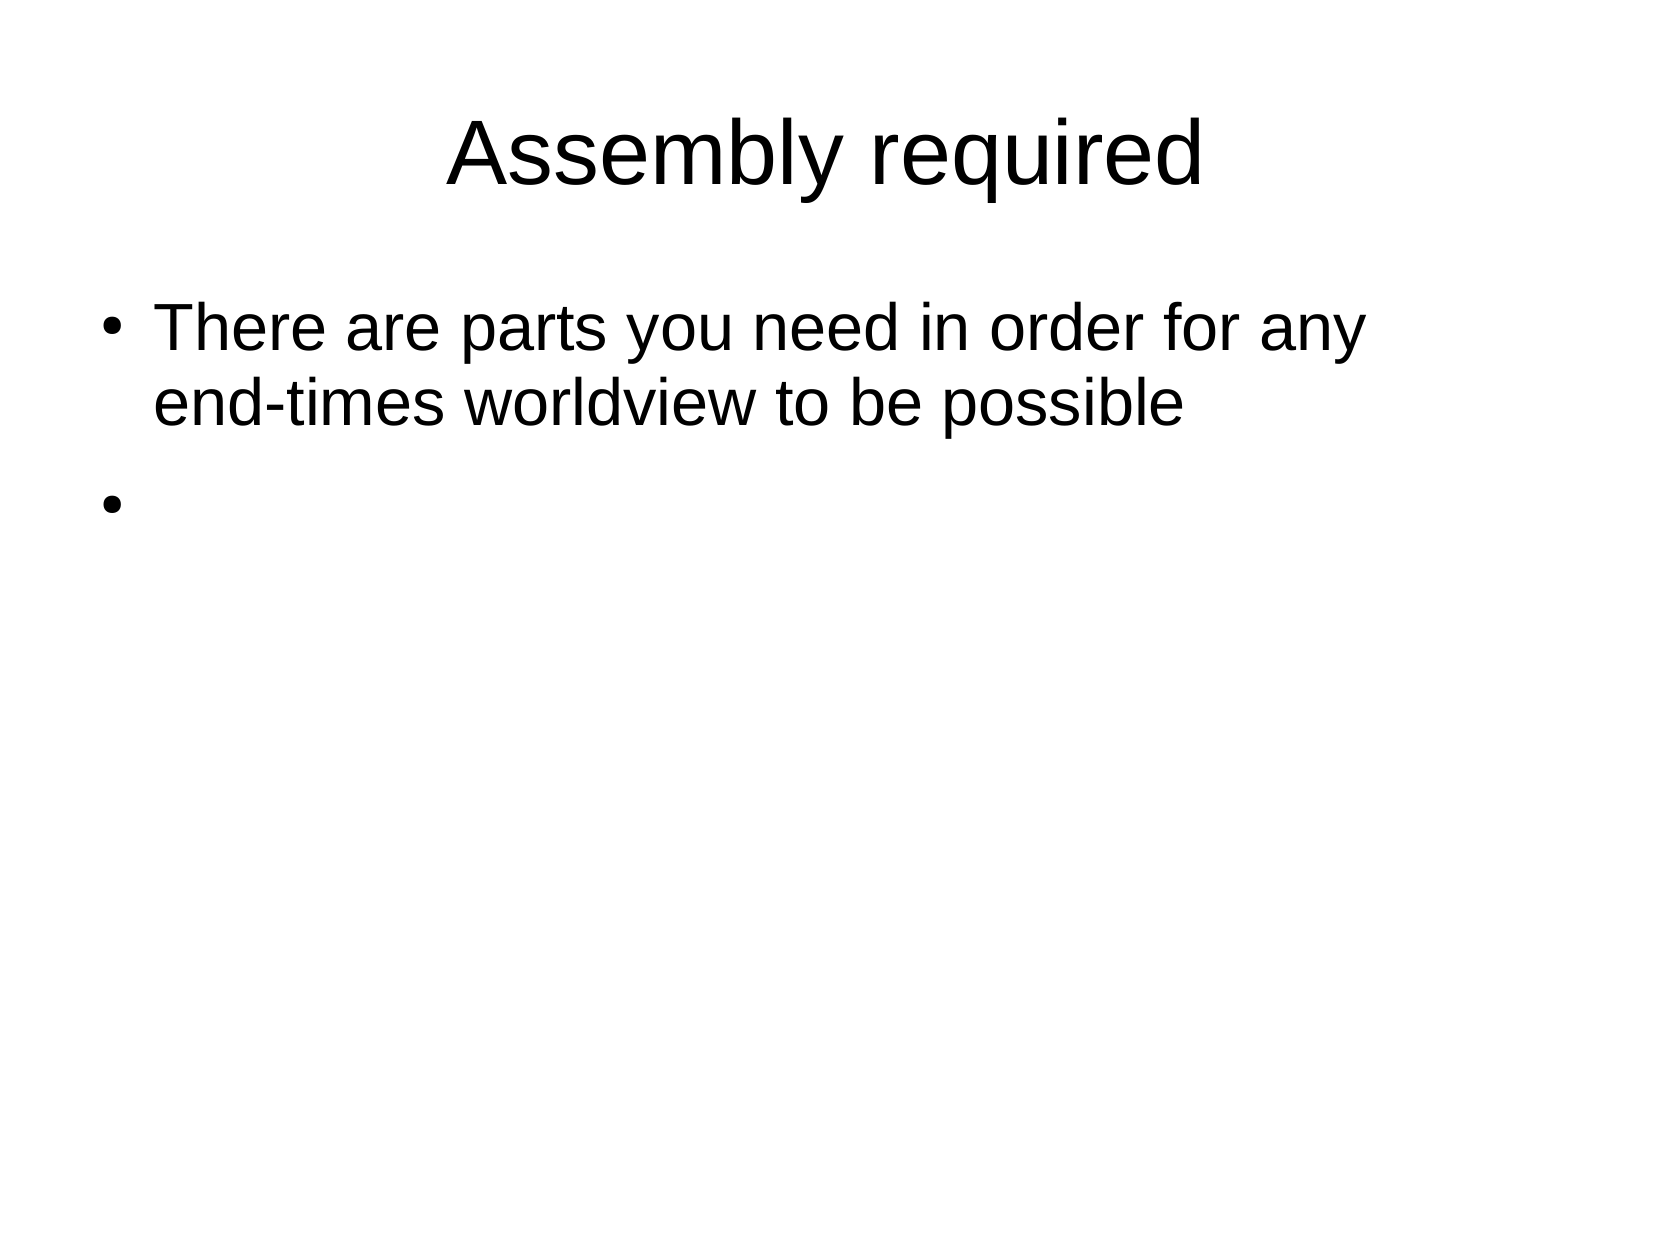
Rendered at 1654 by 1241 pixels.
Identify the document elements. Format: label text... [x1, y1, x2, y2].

title Assembly required [82, 49, 1571, 257]
list There are parts you need in order for any end-times worldview to be possible [82, 290, 1571, 1109]
